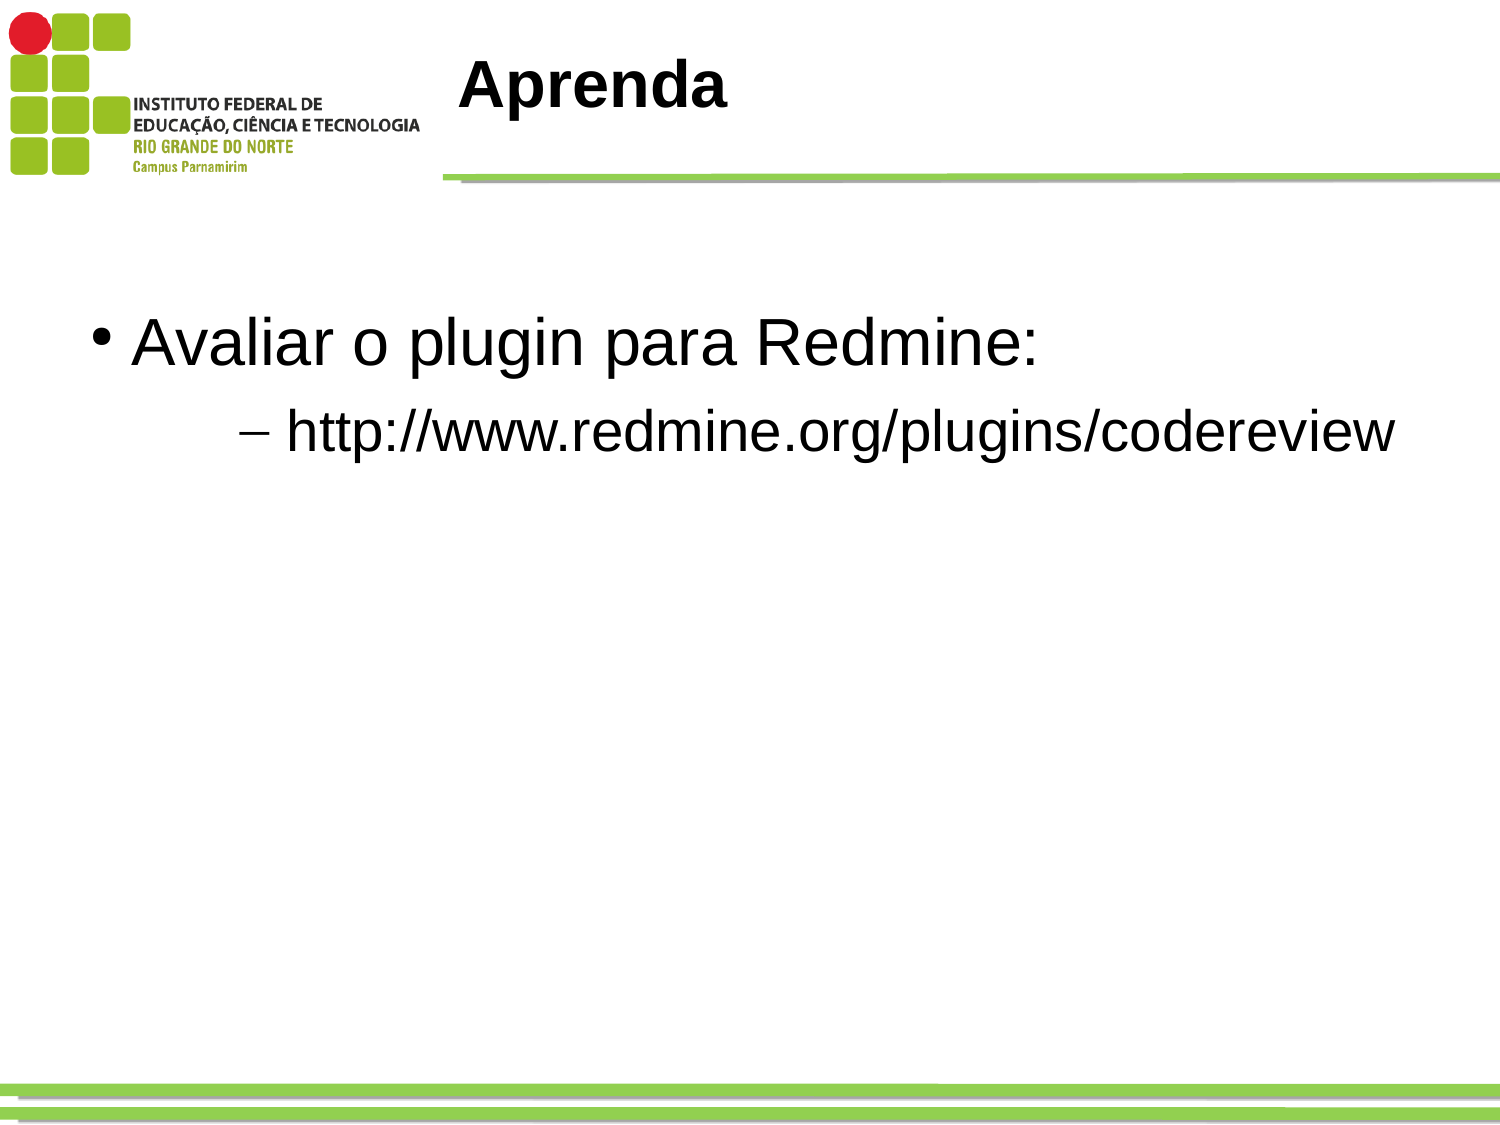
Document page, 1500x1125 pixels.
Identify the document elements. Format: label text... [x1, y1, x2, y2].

picture [5, 2, 430, 182]
list Avaliar o plugin para Redmine: http://www.redmine.org/plugins/codereview [75, 290, 1424, 1034]
title Aprenda [442, 0, 1499, 170]
